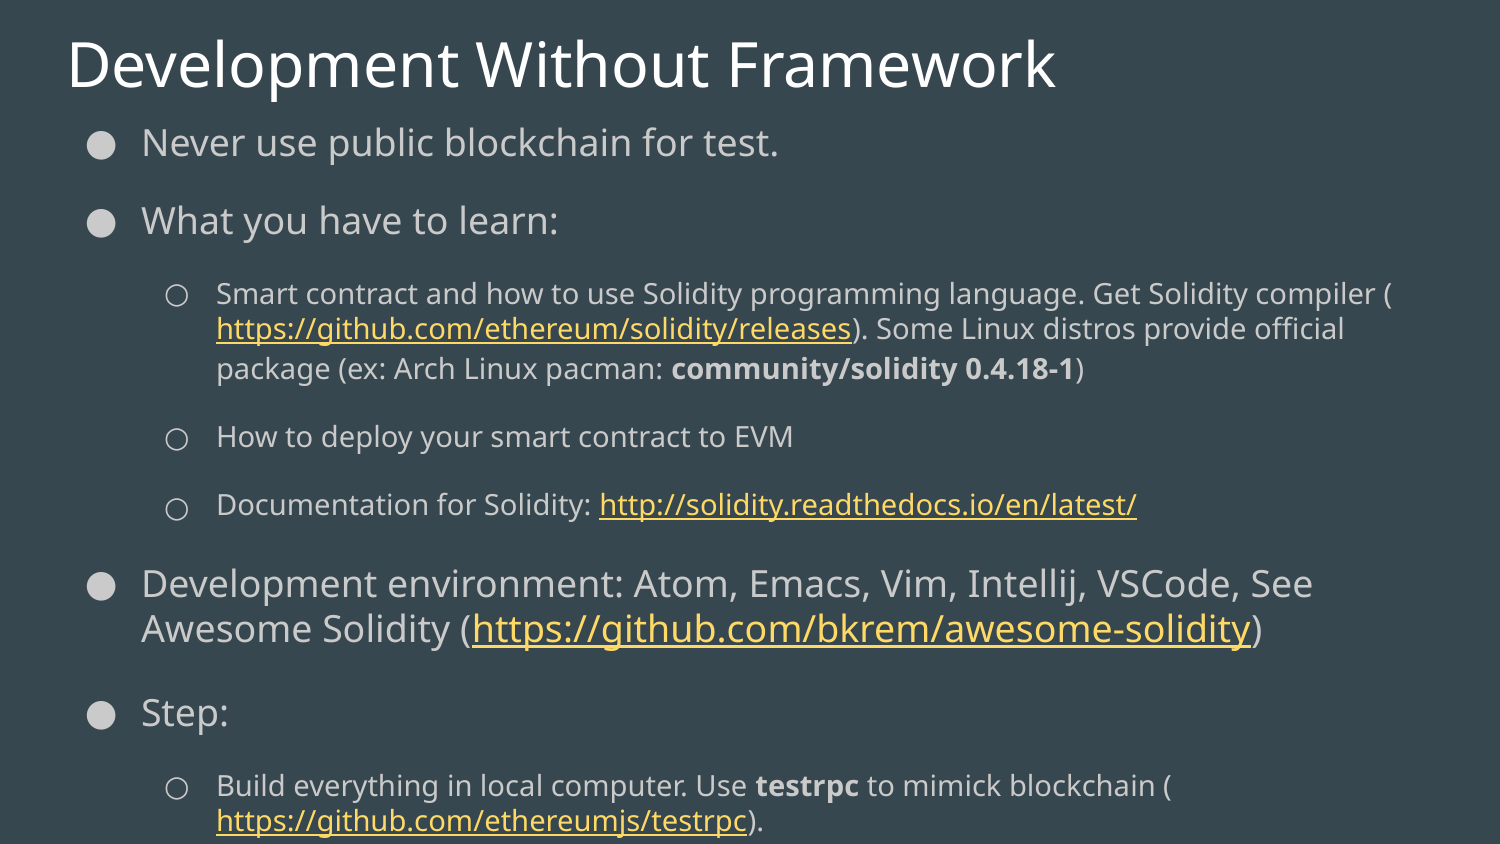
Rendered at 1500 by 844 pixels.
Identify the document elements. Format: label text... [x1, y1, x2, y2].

title Development Without Framework [51, 9, 1449, 103]
list Never use public blockchain for test. What you have to learn: Smart contract and how to use Solidity programming language. Get Solidity compiler (https://github.com/ethereum/solidity/releases). Some Linux distros provide official package (ex: Arch Linux pacman: community/solidity 0.4.18-1) How to deploy your smart contract to EVM Documentation for Solidity: http://solidity.readthedocs.io/en/latest/ Development environment: Atom, Emacs, Vim, Intellij, VSCode, See Awesome Solidity (https://github.com/bkrem/awesome-solidity) Step: Build everything in local computer. Use testrpc to mimick blockchain (https://github.com/ethereumjs/testrpc). Test on the staging blockchain (Ether and any other resource fees are fake).: Ropsten. See https://github.com/ethereum/ropsten and https://ropsten.etherscan.io/ . Also --morden when run Ethereum clients. Real Ethereum deployment. Mainnet - Homestead. [51, 103, 1449, 665]
